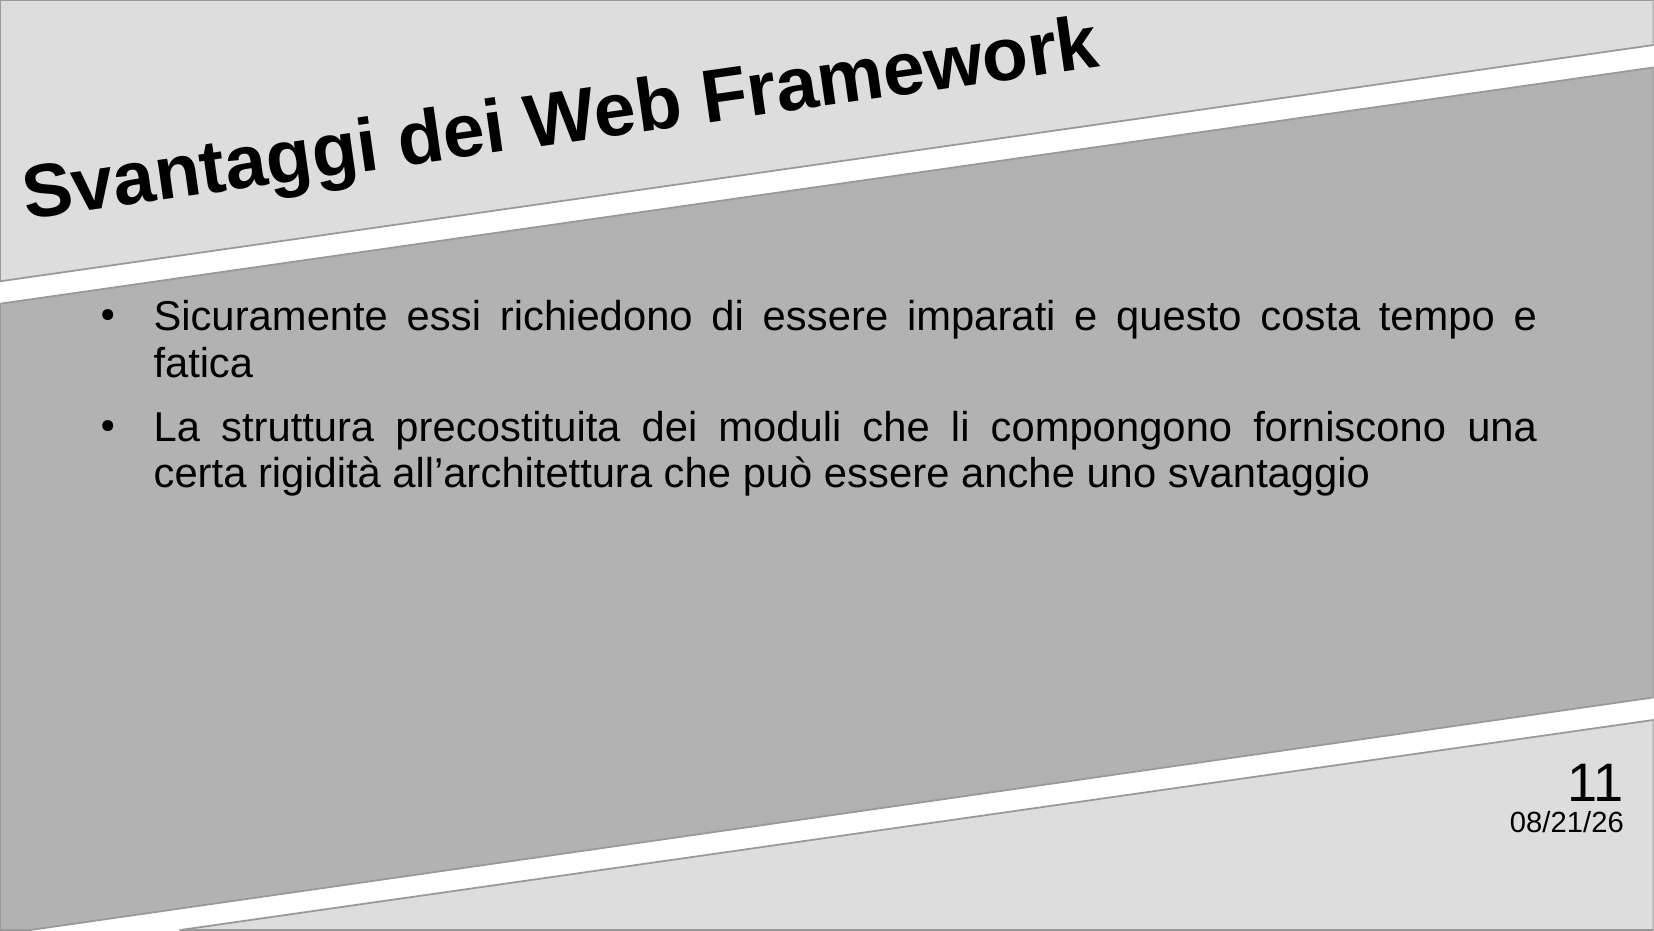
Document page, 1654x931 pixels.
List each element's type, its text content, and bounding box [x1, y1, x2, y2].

list Sicuramente essi richiedono di essere imparati e questo costa tempo e fatica La struttura precostituita dei moduli che li compongono forniscono una certa rigidità all’architettura che può essere anche uno svantaggio [82, 292, 1538, 833]
title Svantaggi dei Web Framework [11, 0, 1496, 272]
